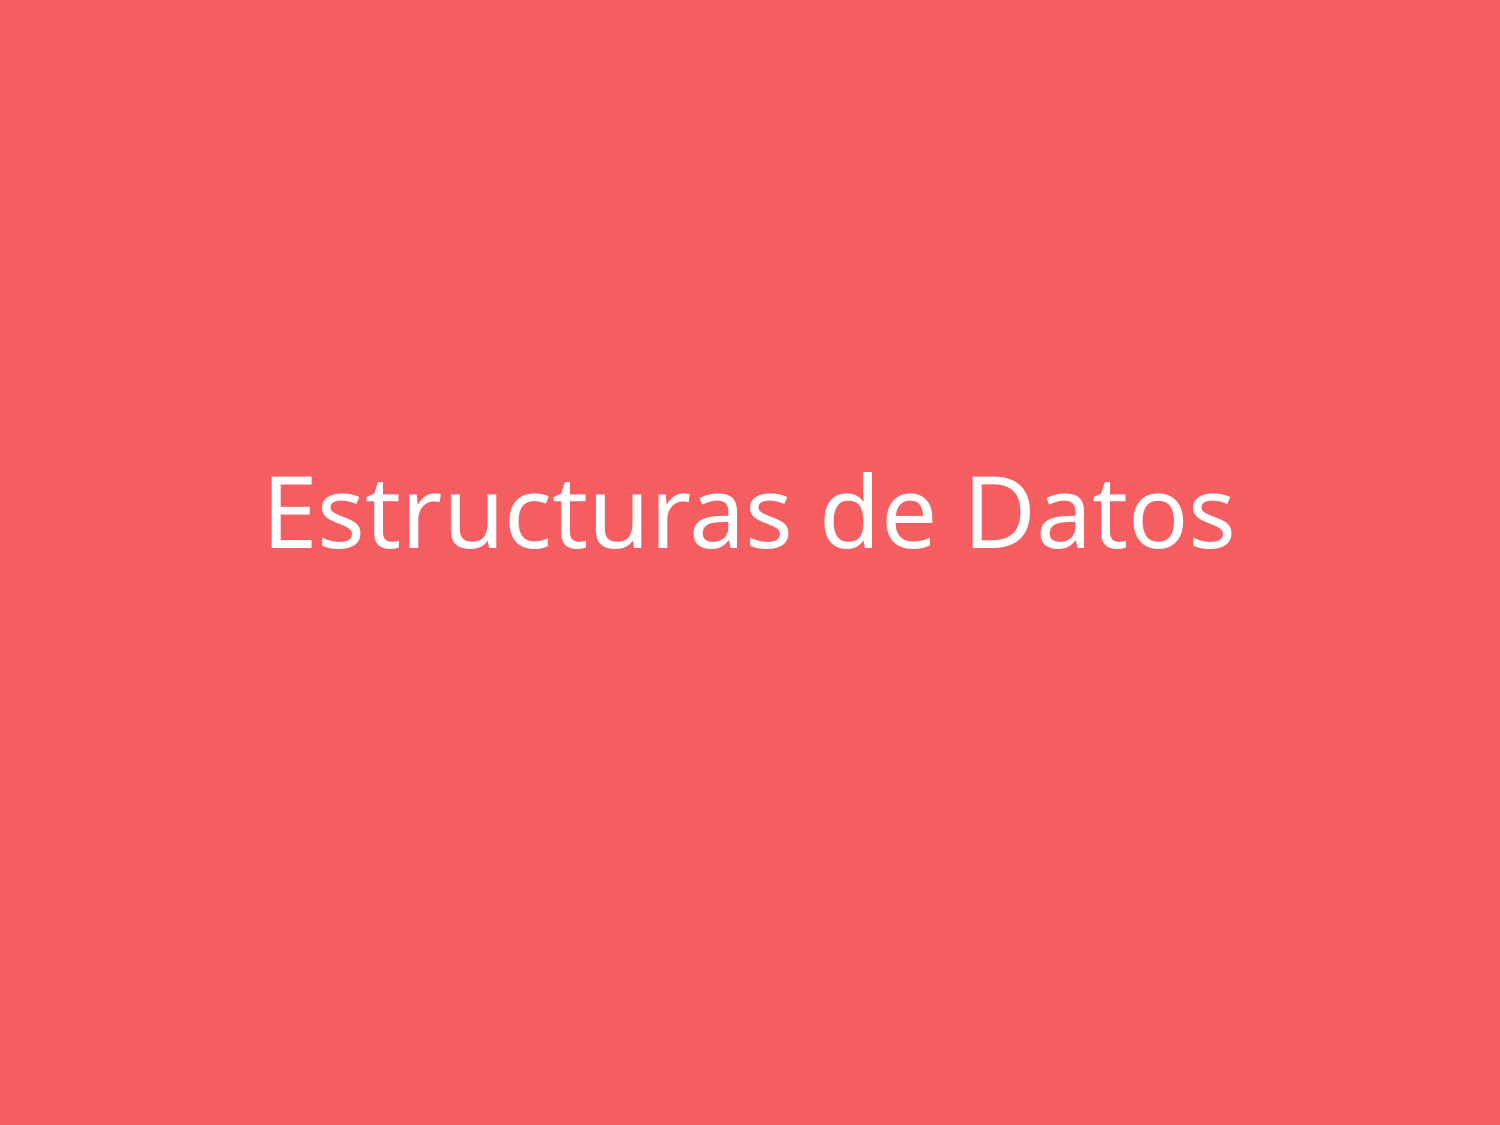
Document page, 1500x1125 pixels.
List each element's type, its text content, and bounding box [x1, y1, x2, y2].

title Estructuras de Datos [83, 311, 1417, 705]
